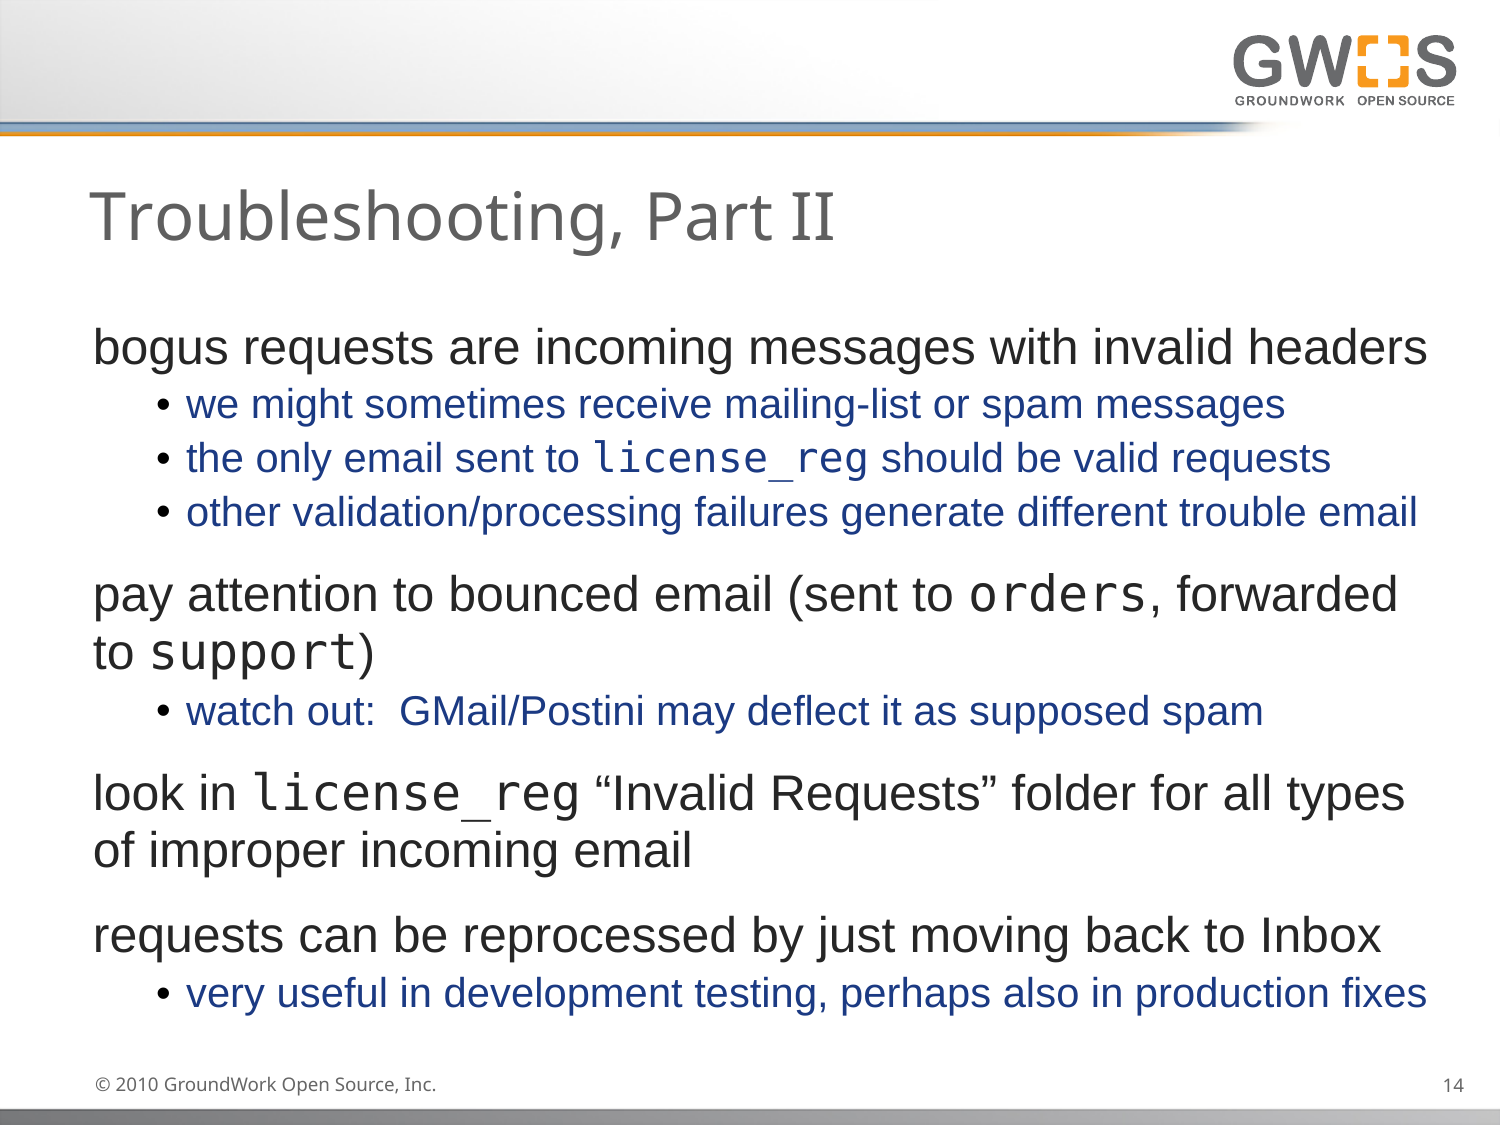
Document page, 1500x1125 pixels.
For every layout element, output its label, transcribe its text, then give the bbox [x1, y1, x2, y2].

list bogus requests are incoming messages with invalid headers we might sometimes receive mailing-list or spam messages the only email sent to license_reg should be valid requests other validation/processing failures generate different trouble email pay attention to bounced email (sent to orders, forwarded to support) watch out: GMail/Postini may deflect it as supposed spam look in license_reg “Invalid Requests” folder for all types of improper incoming email requests can be reprocessed by just moving back to Inbox very useful in development testing, perhaps also in production fixes [58, 311, 1459, 1036]
picture [0, 0, 1500, 1125]
title Troubleshooting, Part II [75, 161, 1459, 259]
